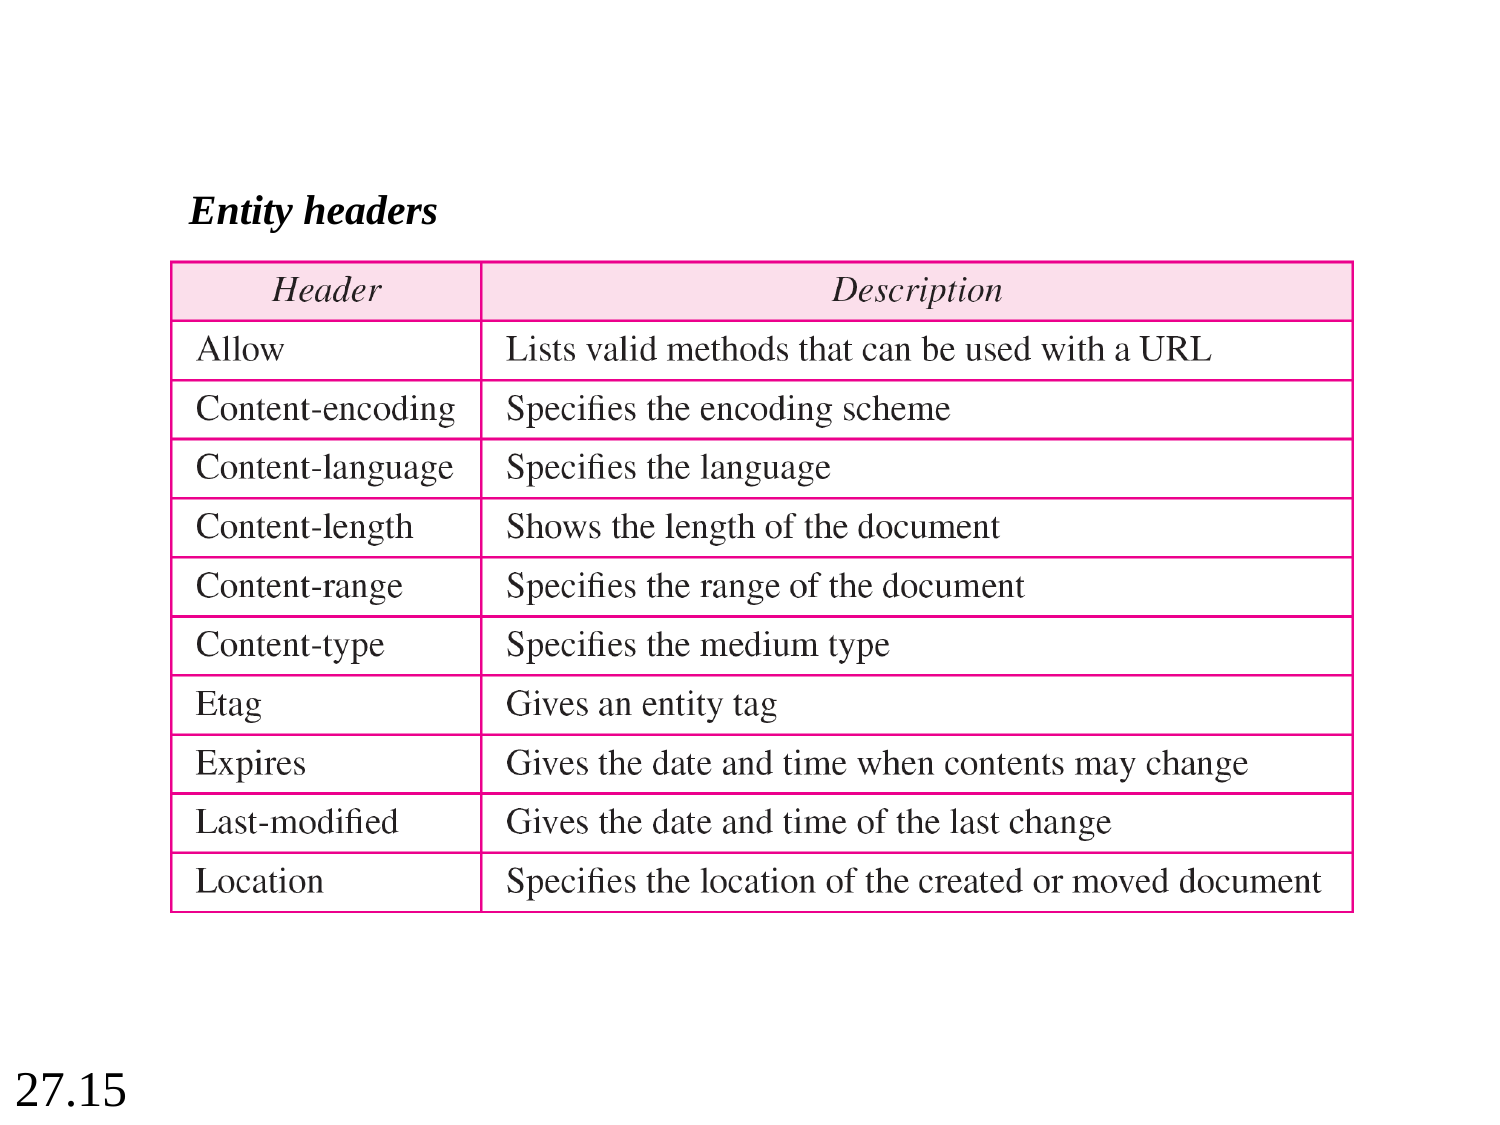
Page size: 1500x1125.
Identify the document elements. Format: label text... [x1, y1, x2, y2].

text_box Entity headers [174, 174, 454, 241]
picture [145, 249, 1375, 924]
